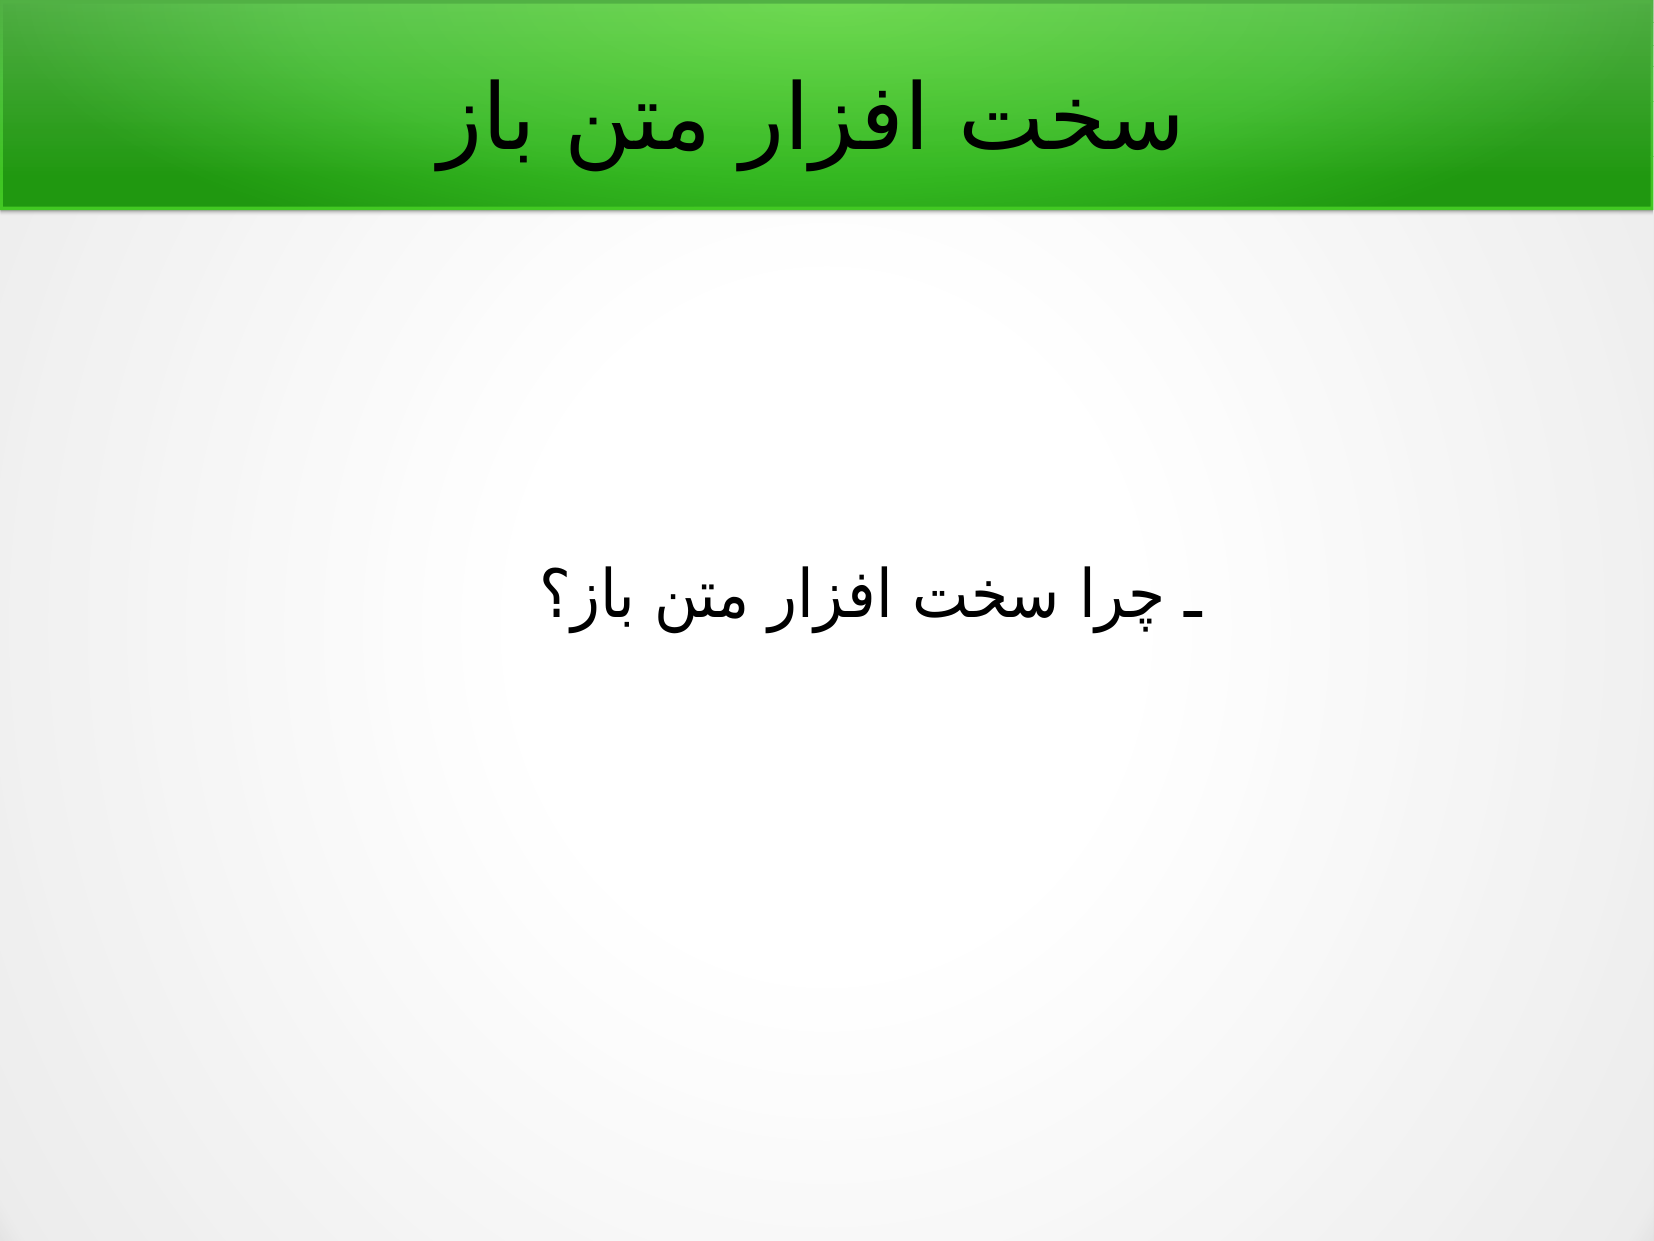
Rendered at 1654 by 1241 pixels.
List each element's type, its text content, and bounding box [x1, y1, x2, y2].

list ـ چرا سخت افزار متن باز؟ [0, 555, 1204, 1241]
title سخت افزار متن باز [82, 47, 1571, 189]
